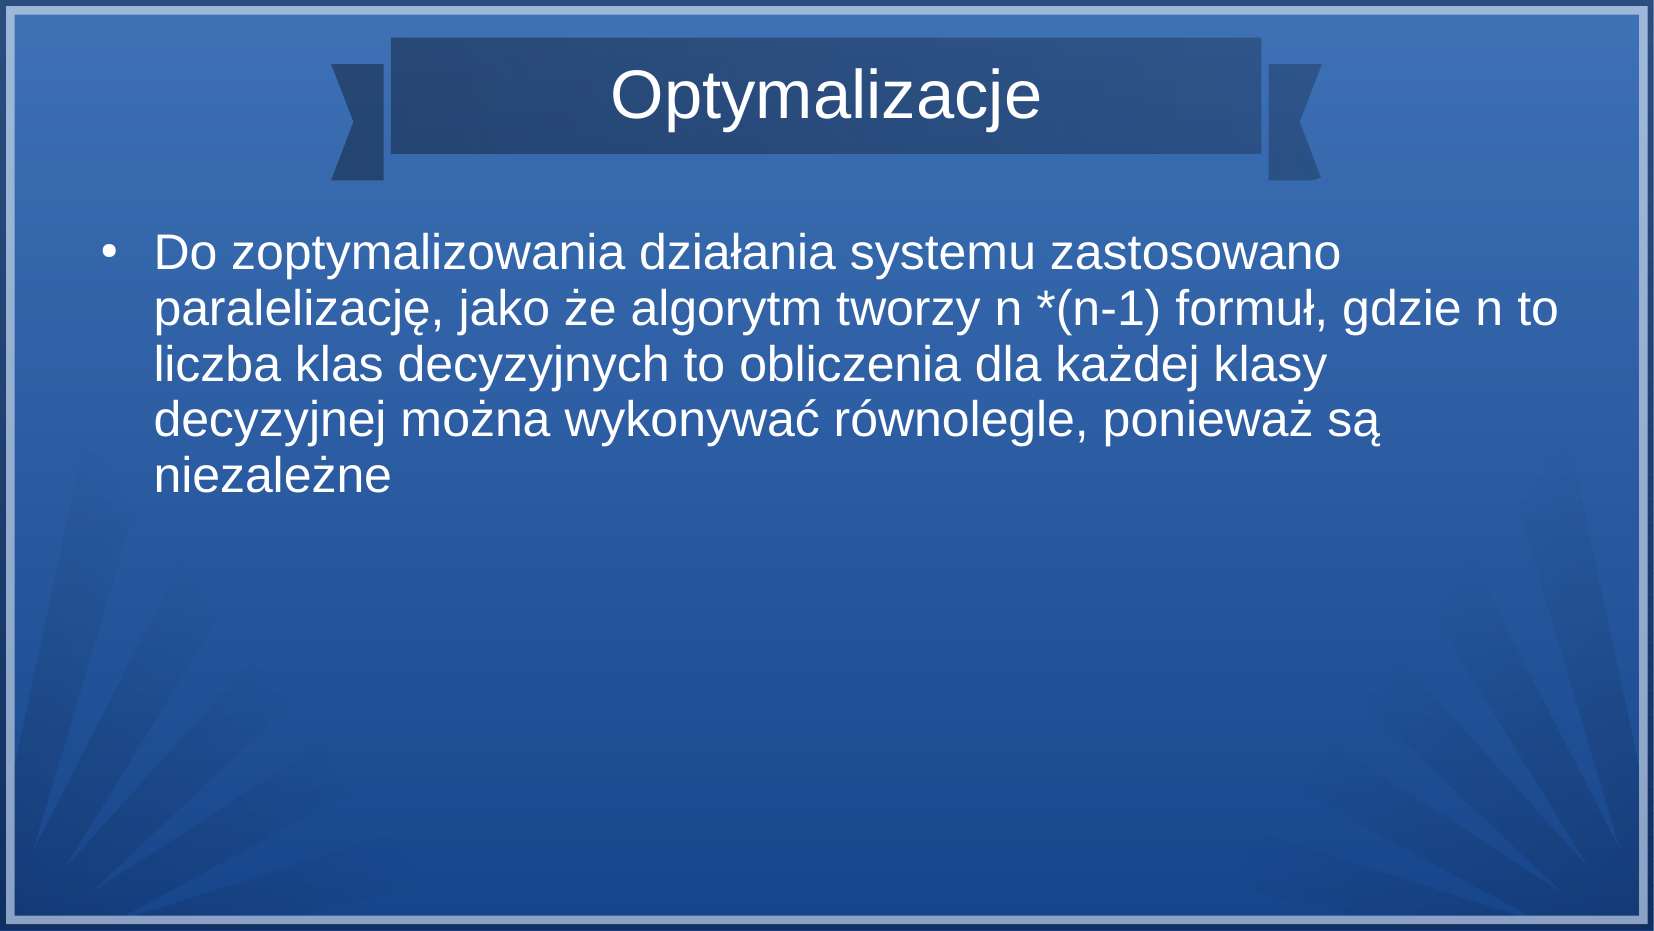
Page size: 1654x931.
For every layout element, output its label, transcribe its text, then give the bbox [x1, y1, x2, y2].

list Do zoptymalizowania działania systemu zastosowano paralelizację, jako że algorytm tworzy n *(n-1) formuł, gdzie n to liczba klas decyzyjnych to obliczenia dla każdej klasy decyzyjnej można wykonywać równolegle, ponieważ są niezależne [82, 224, 1571, 848]
title Optymalizacje [389, 35, 1264, 154]
